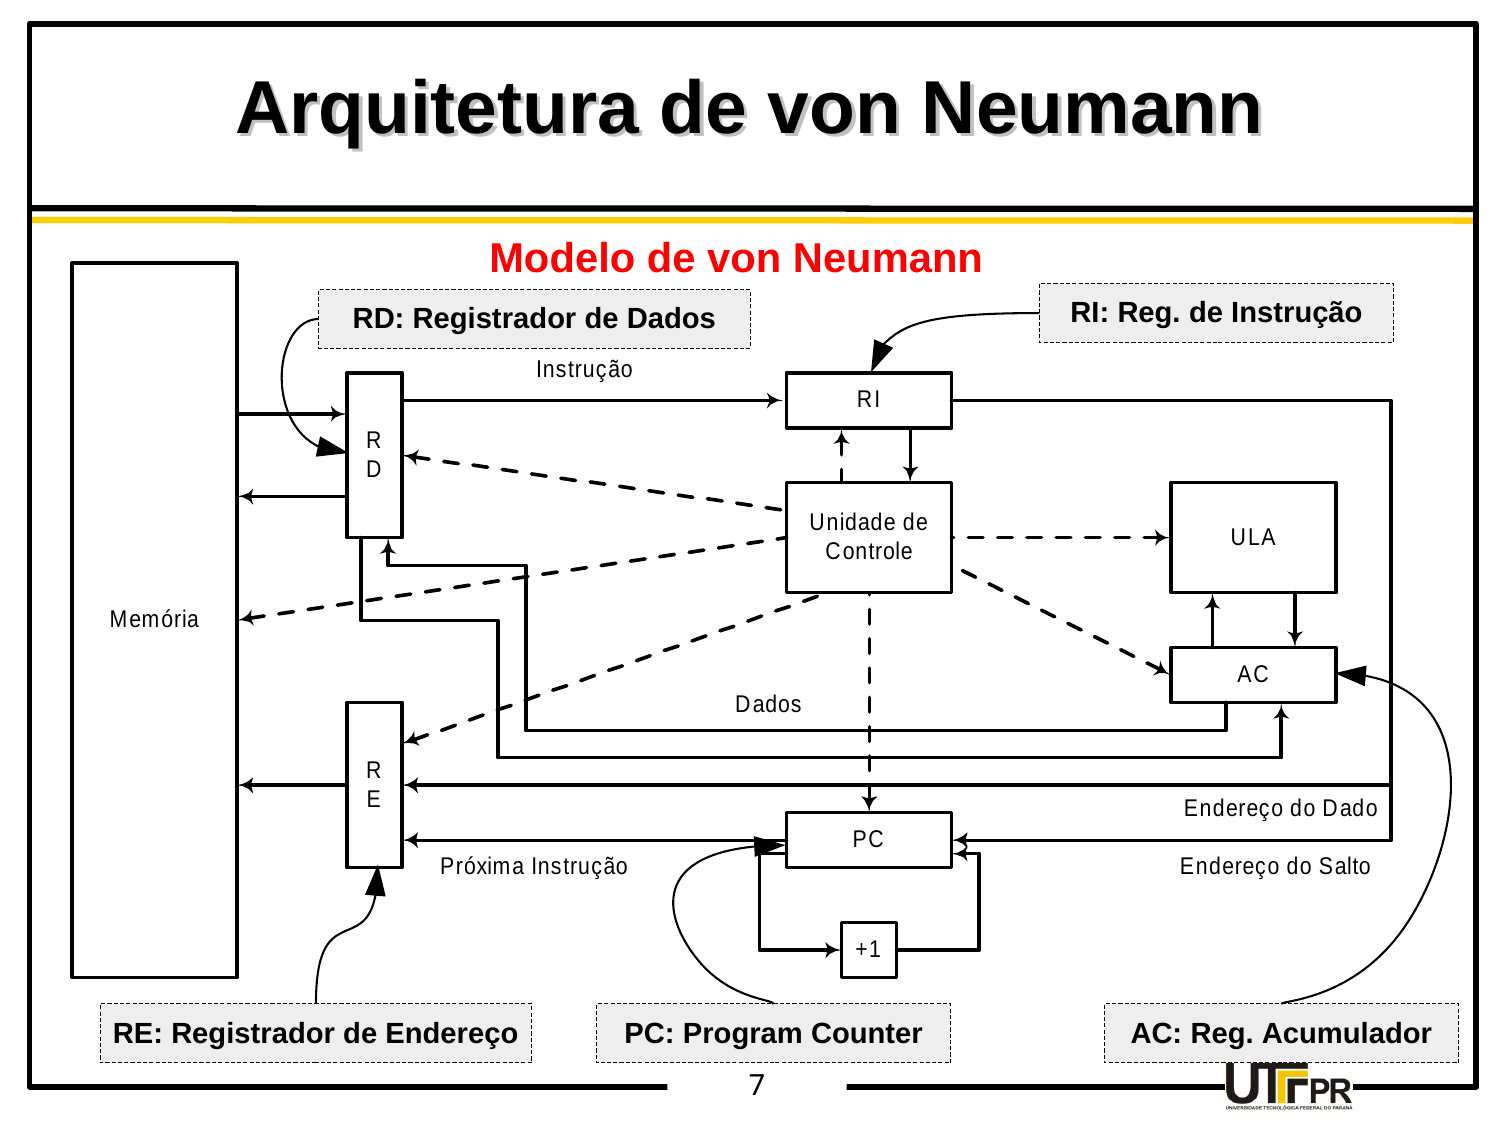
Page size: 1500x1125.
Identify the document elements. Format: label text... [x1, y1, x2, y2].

picture [1225, 1063, 1353, 1110]
chart [1342, 898, 1424, 986]
list Modelo de von Neumann [72, 231, 1400, 255]
text_box RE: Registrador de Endereço [100, 1003, 532, 1063]
text_box RI: Reg. de Instrução [1039, 283, 1394, 343]
text_box AC: Reg. Acumulador [1104, 1003, 1459, 1063]
chart [64, 255, 1424, 986]
text_box RD: Registrador de Dados [318, 289, 751, 349]
title Arquitetura de von Neumann [41, 65, 1459, 158]
text_box PC: Program Counter [596, 1003, 951, 1063]
